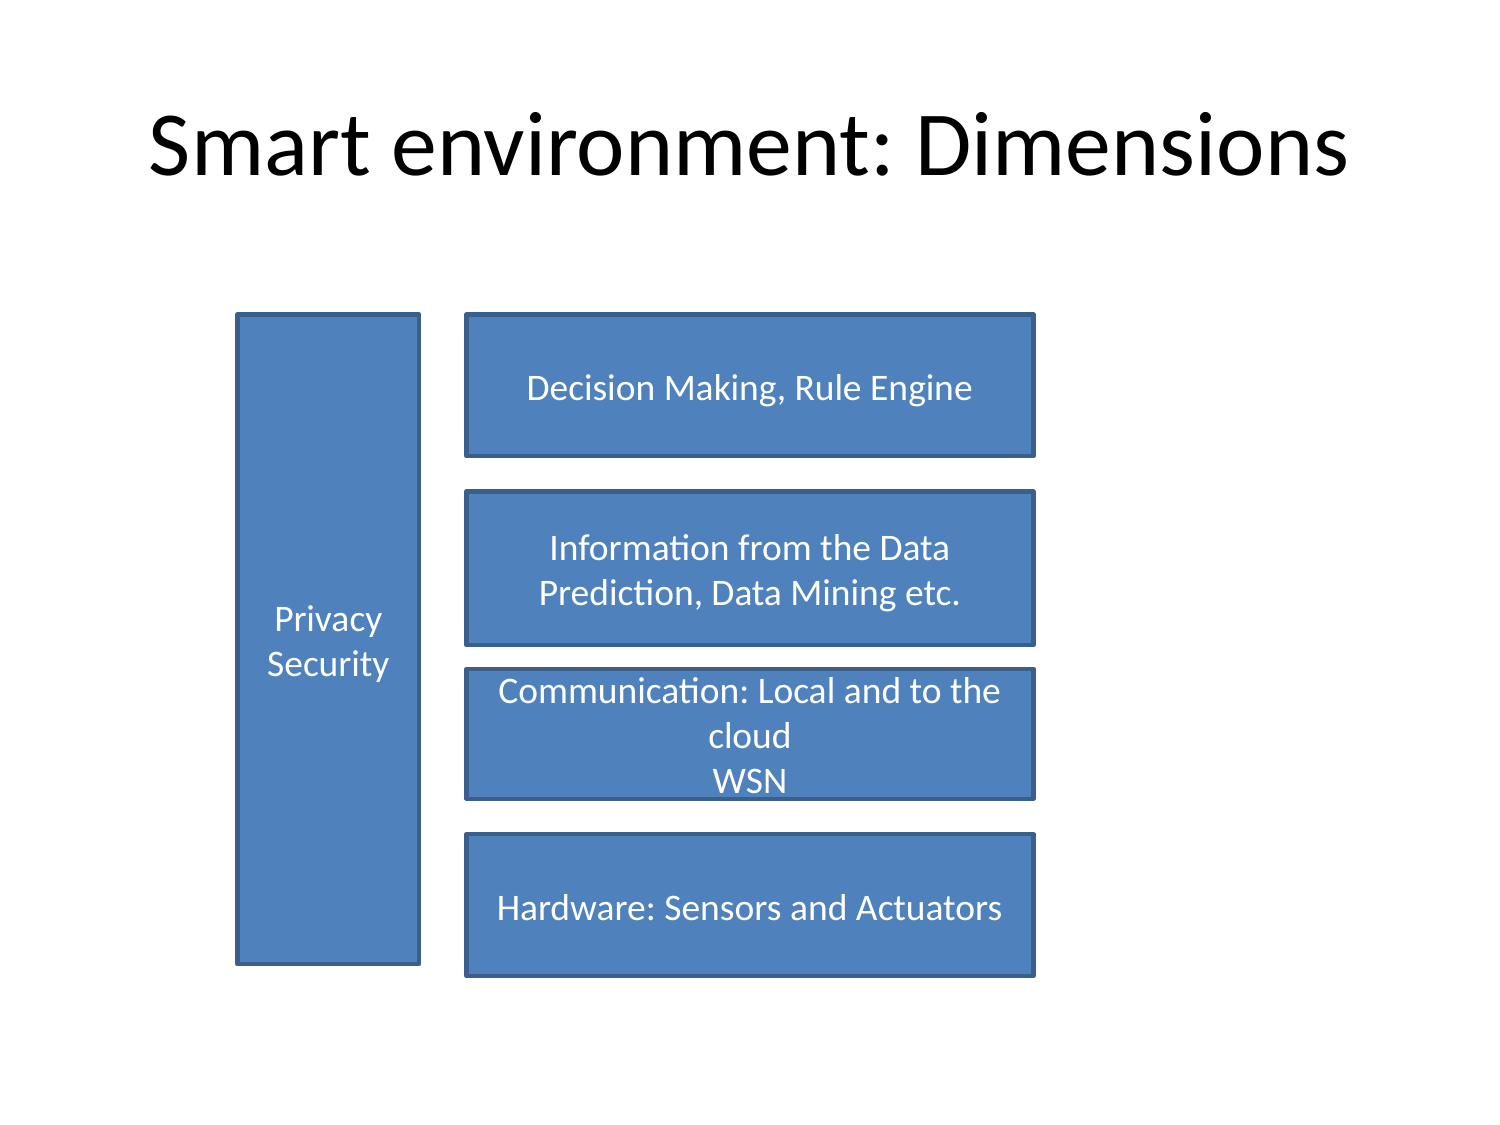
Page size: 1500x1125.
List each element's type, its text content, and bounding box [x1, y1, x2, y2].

text_box Decision Making, Rule Engine [466, 314, 1034, 457]
text_box Hardware: Sensors and Actuators [466, 834, 1034, 976]
text_box Communication: Local and to the cloud WSN [466, 668, 1034, 799]
text_box Information from the Data Prediction, Data Mining etc. [466, 491, 1034, 646]
title Smart environment: Dimensions [75, 45, 1425, 233]
text_box Privacy Security [237, 314, 420, 965]
